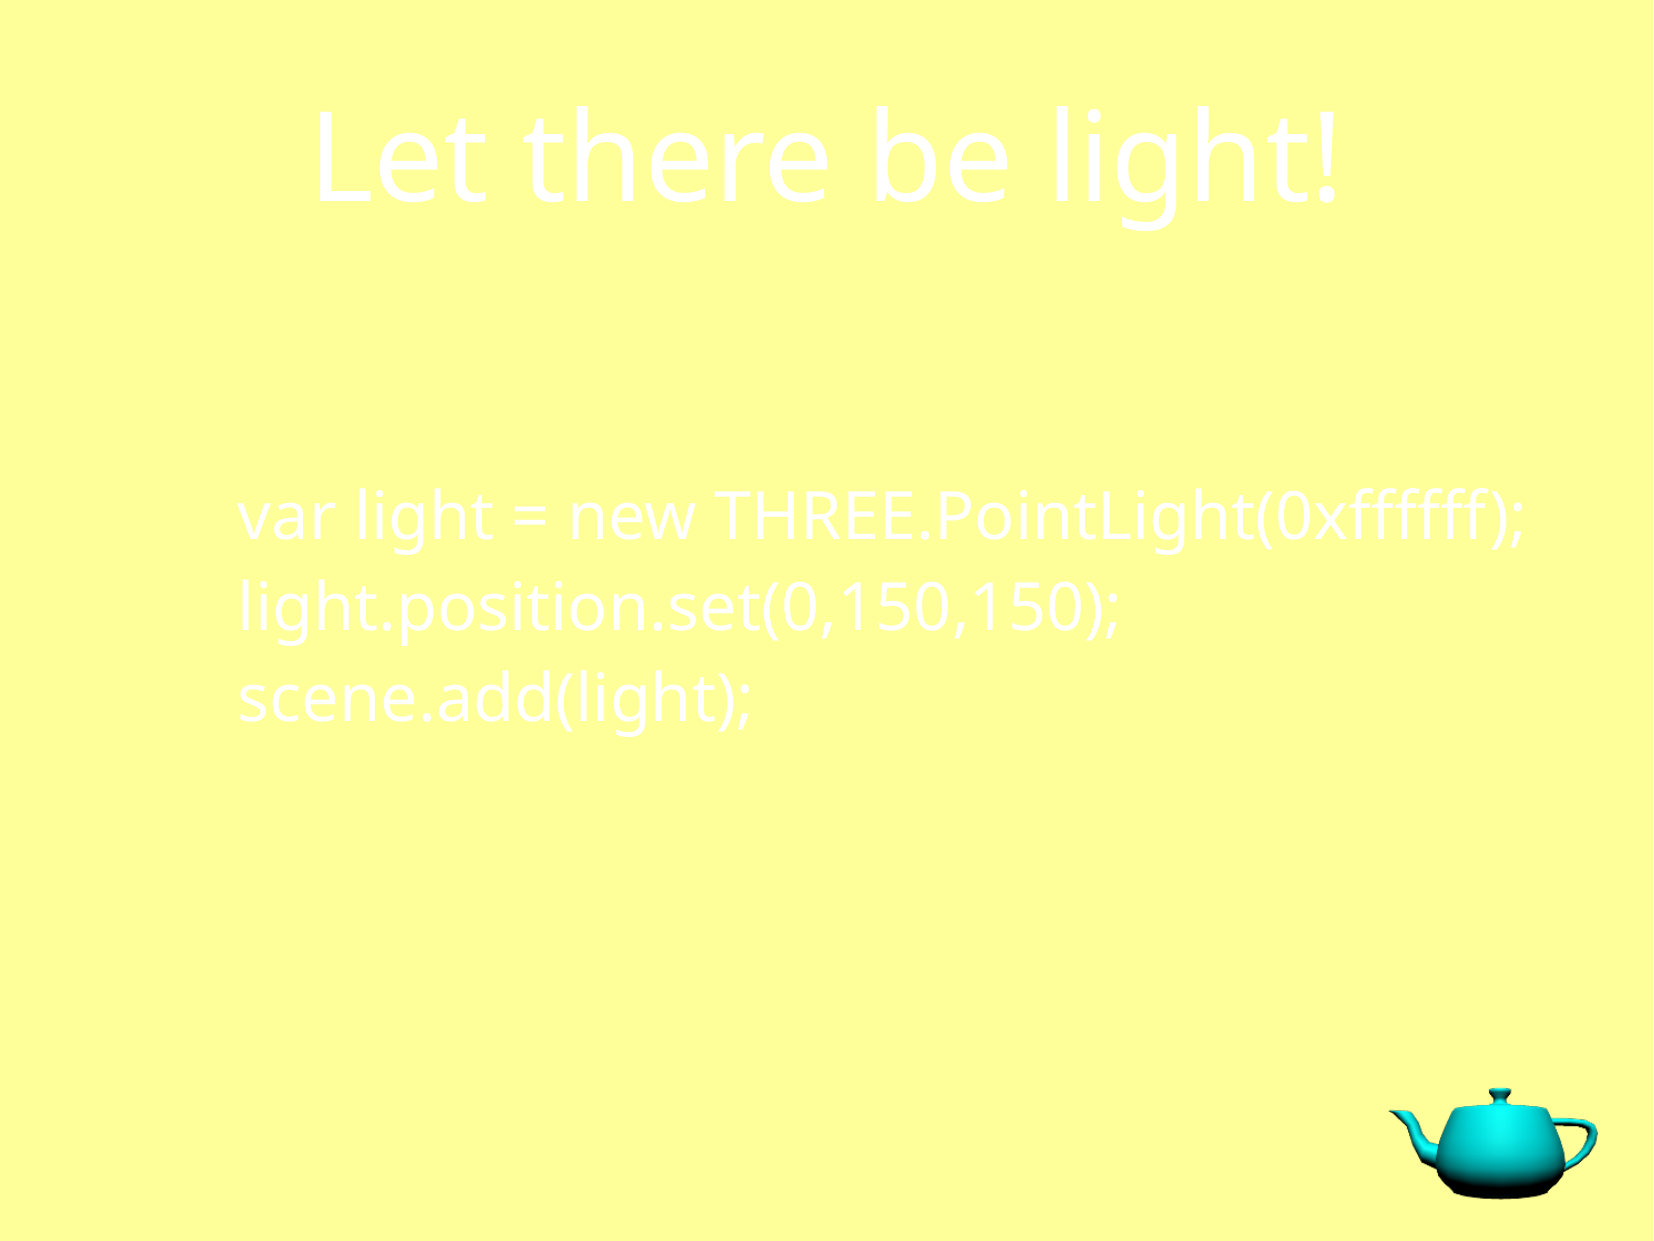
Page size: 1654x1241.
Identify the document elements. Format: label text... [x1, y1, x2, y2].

title Let there be light! [82, 49, 1571, 257]
subtitle var light = new THREE.PointLight(0xffffff); light.position.set(0,150,150); scene.add(light); [82, 290, 1571, 1010]
picture [1387, 1085, 1600, 1201]
